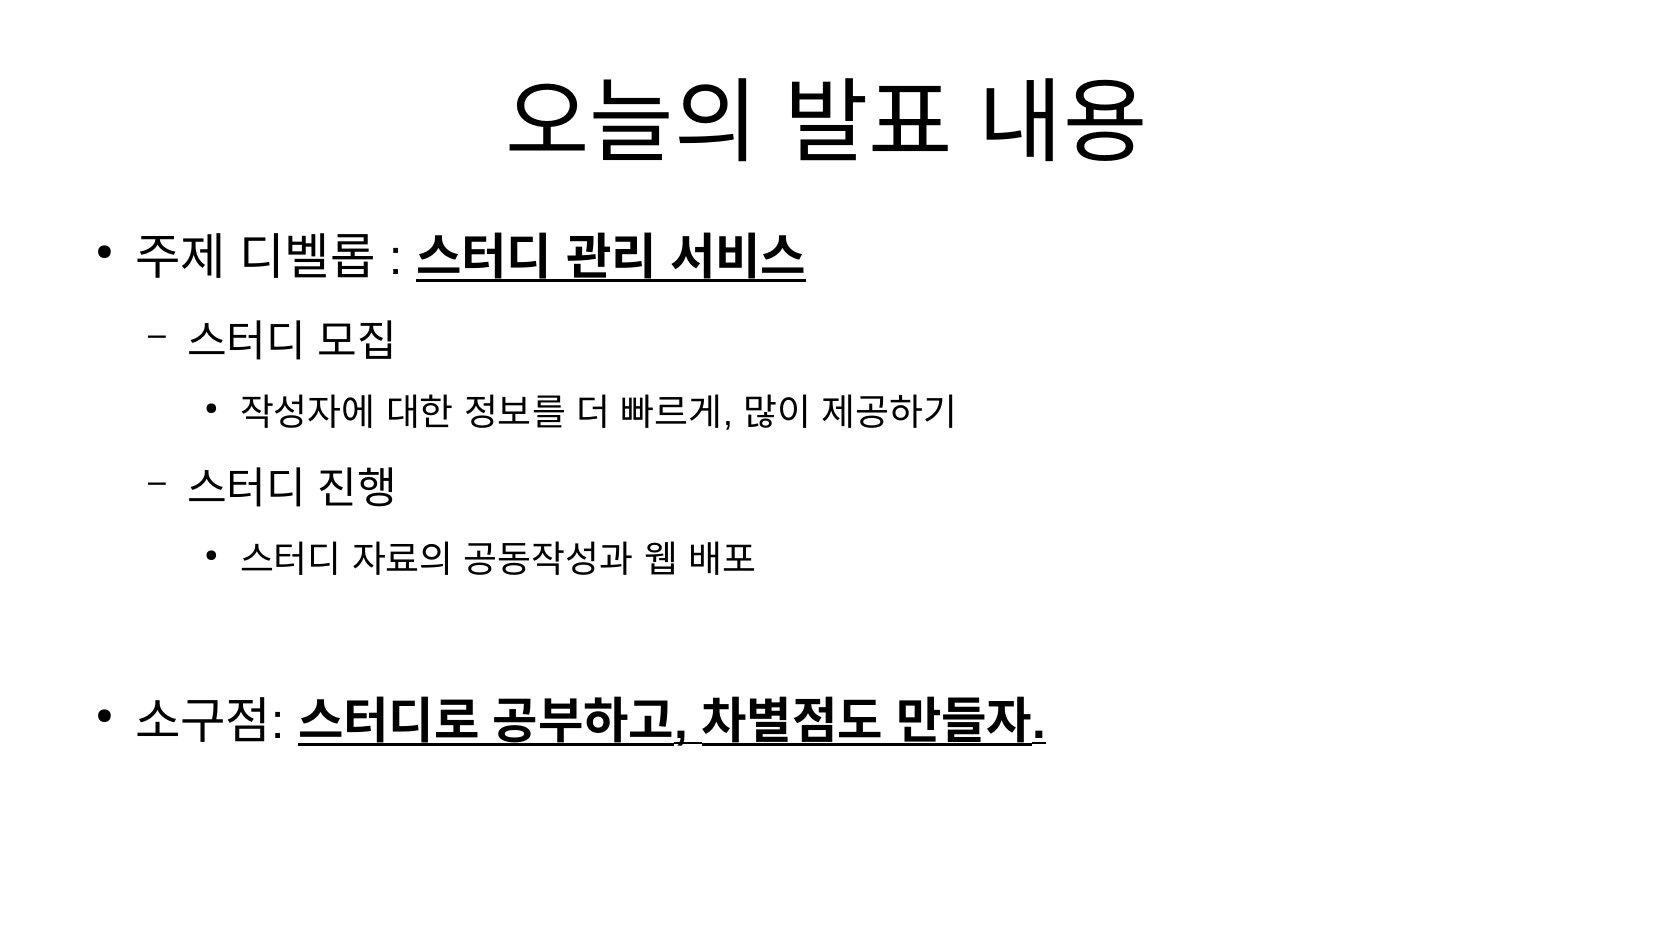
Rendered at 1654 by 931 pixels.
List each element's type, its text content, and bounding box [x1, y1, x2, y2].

list 주제 디벨롭 : 스터디 관리 서비스 스터디 모집 작성자에 대한 정보를 더 빠르게, 많이 제공하기 스터디 진행 스터디 자료의 공동작성과 웹 배포 소구점: 스터디로 공부하고, 차별점도 만들자. [82, 217, 1571, 758]
title 오늘의 발표 내용 [82, 37, 1571, 193]
